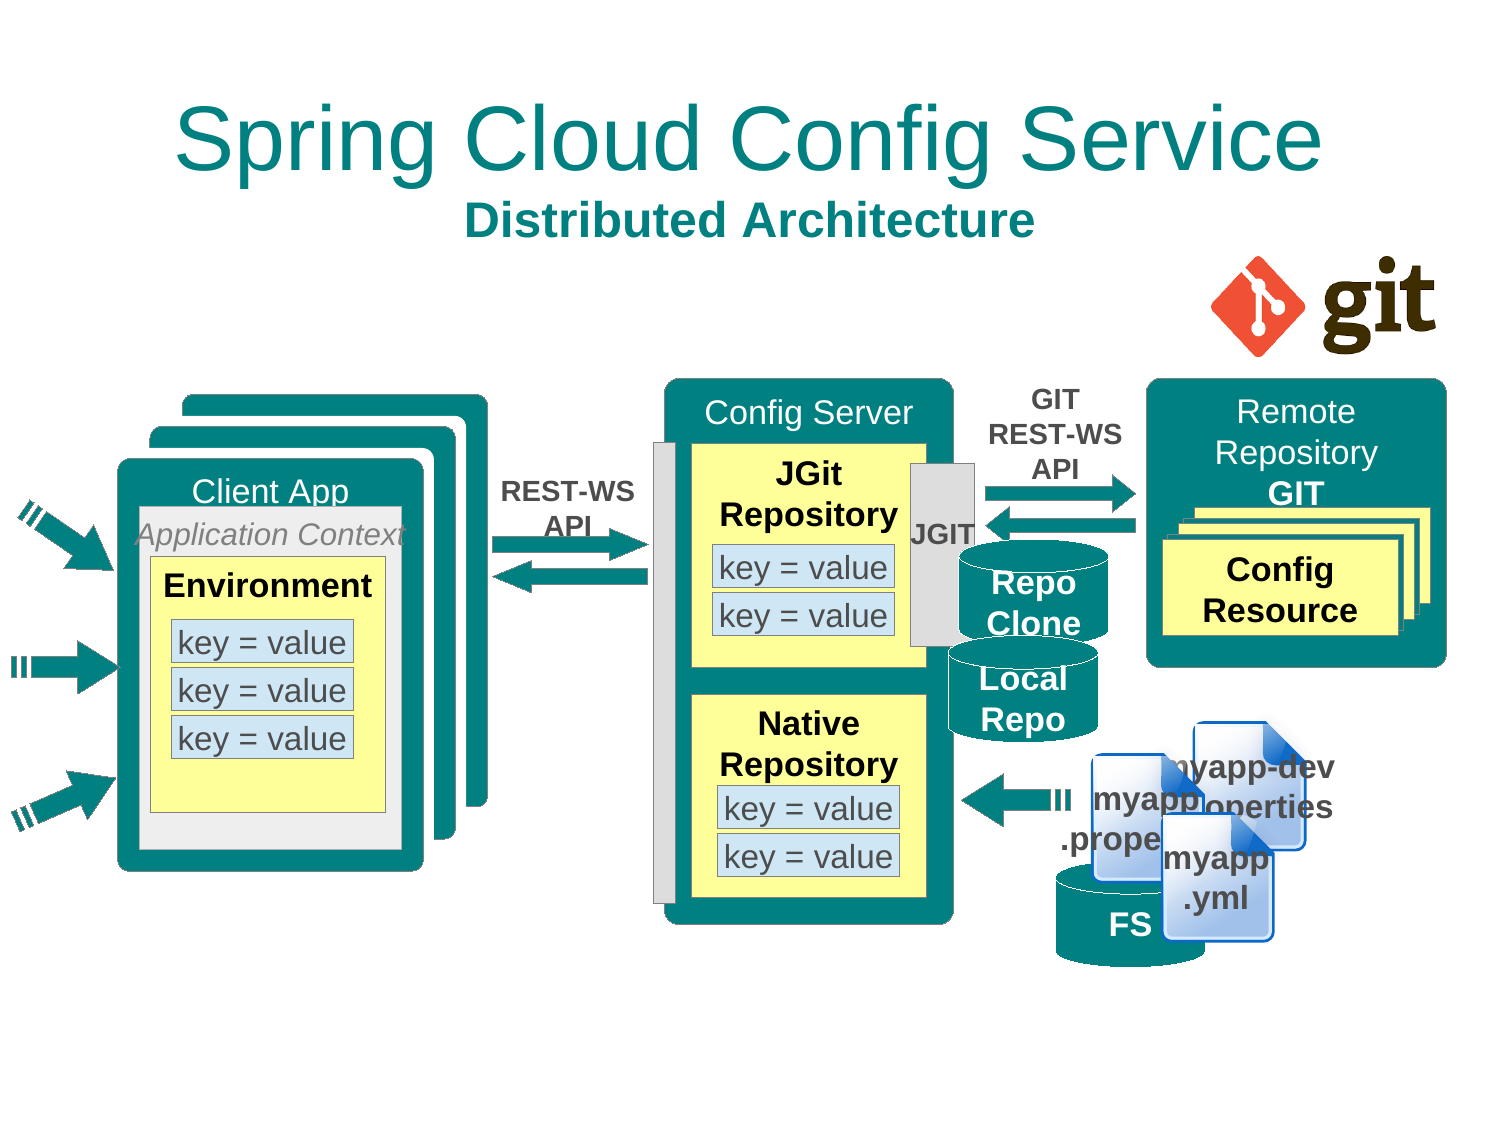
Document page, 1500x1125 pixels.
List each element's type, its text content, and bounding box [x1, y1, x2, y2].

text_box [17, 499, 35, 521]
text_box REST-WS API [466, 464, 670, 550]
text_box [11, 656, 17, 678]
text_box key = value [717, 785, 900, 829]
title Spring Cloud Config Service [75, 44, 1425, 180]
text_box [20, 805, 34, 828]
text_box GIT REST-WS API [969, 372, 1142, 493]
text_box [128, 394, 488, 861]
text_box [1167, 507, 1431, 631]
text_box JGIT [894, 507, 992, 558]
text_box [985, 474, 1136, 513]
text_box Remote Repository GIT [1146, 378, 1447, 668]
text_box Environment [150, 556, 386, 813]
text_box [992, 506, 1136, 540]
picture [1066, 705, 1329, 957]
text_box [26, 505, 43, 527]
text_box [653, 442, 676, 904]
text_box Repo Clone [958, 538, 1109, 642]
text_box key = value [171, 715, 354, 759]
picture [1211, 256, 1436, 357]
text_box [11, 809, 25, 832]
text_box [910, 558, 971, 647]
text_box Application Context [139, 506, 402, 850]
text_box [961, 773, 1051, 827]
text_box Local Repo [948, 635, 1099, 743]
text_box [1055, 789, 1061, 811]
text_box [31, 640, 121, 694]
text_box key = value [712, 592, 895, 636]
text_box [492, 528, 649, 561]
text_box [29, 770, 116, 824]
text_box key = value [171, 619, 354, 663]
text_box FS [1055, 868, 1200, 968]
text_box [492, 560, 648, 593]
text_box Config Resource [1162, 539, 1399, 636]
text_box [910, 463, 975, 507]
text_box Config Server [664, 378, 954, 925]
text_box key = value [717, 833, 900, 877]
text_box Client App [117, 458, 424, 872]
text_box Distributed Architecture [0, 180, 1500, 255]
text_box [1065, 789, 1071, 811]
text_box [34, 511, 114, 571]
text_box key = value [712, 544, 895, 588]
text_box JGit Repository [691, 443, 927, 668]
text_box key = value [171, 667, 354, 711]
text_box Native Repository [691, 694, 927, 898]
text_box [21, 656, 27, 678]
